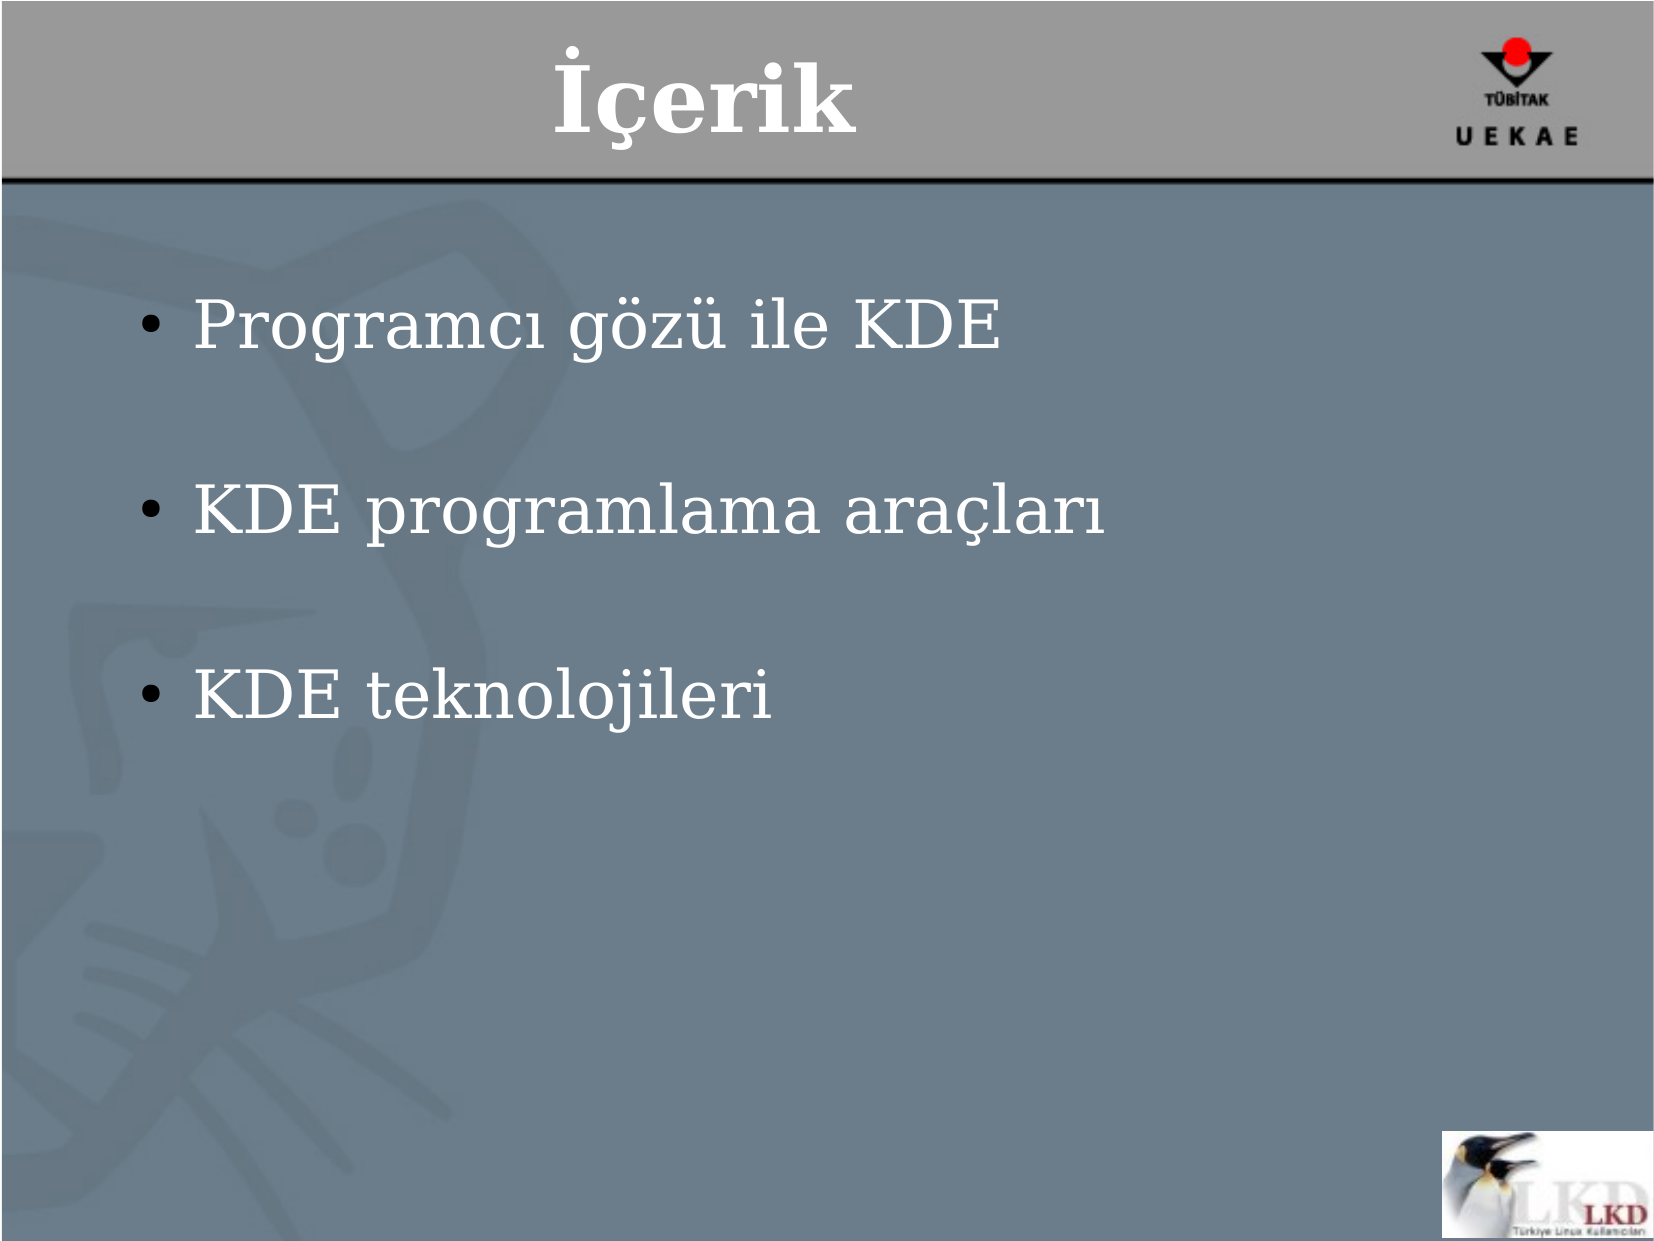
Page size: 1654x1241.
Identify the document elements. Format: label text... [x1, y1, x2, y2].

title İçerik [0, 0, 1410, 204]
list Programcı gözü ile KDE KDE programlama araçları KDE teknolojileri [121, 208, 1534, 1097]
picture [1, 1, 1654, 1241]
